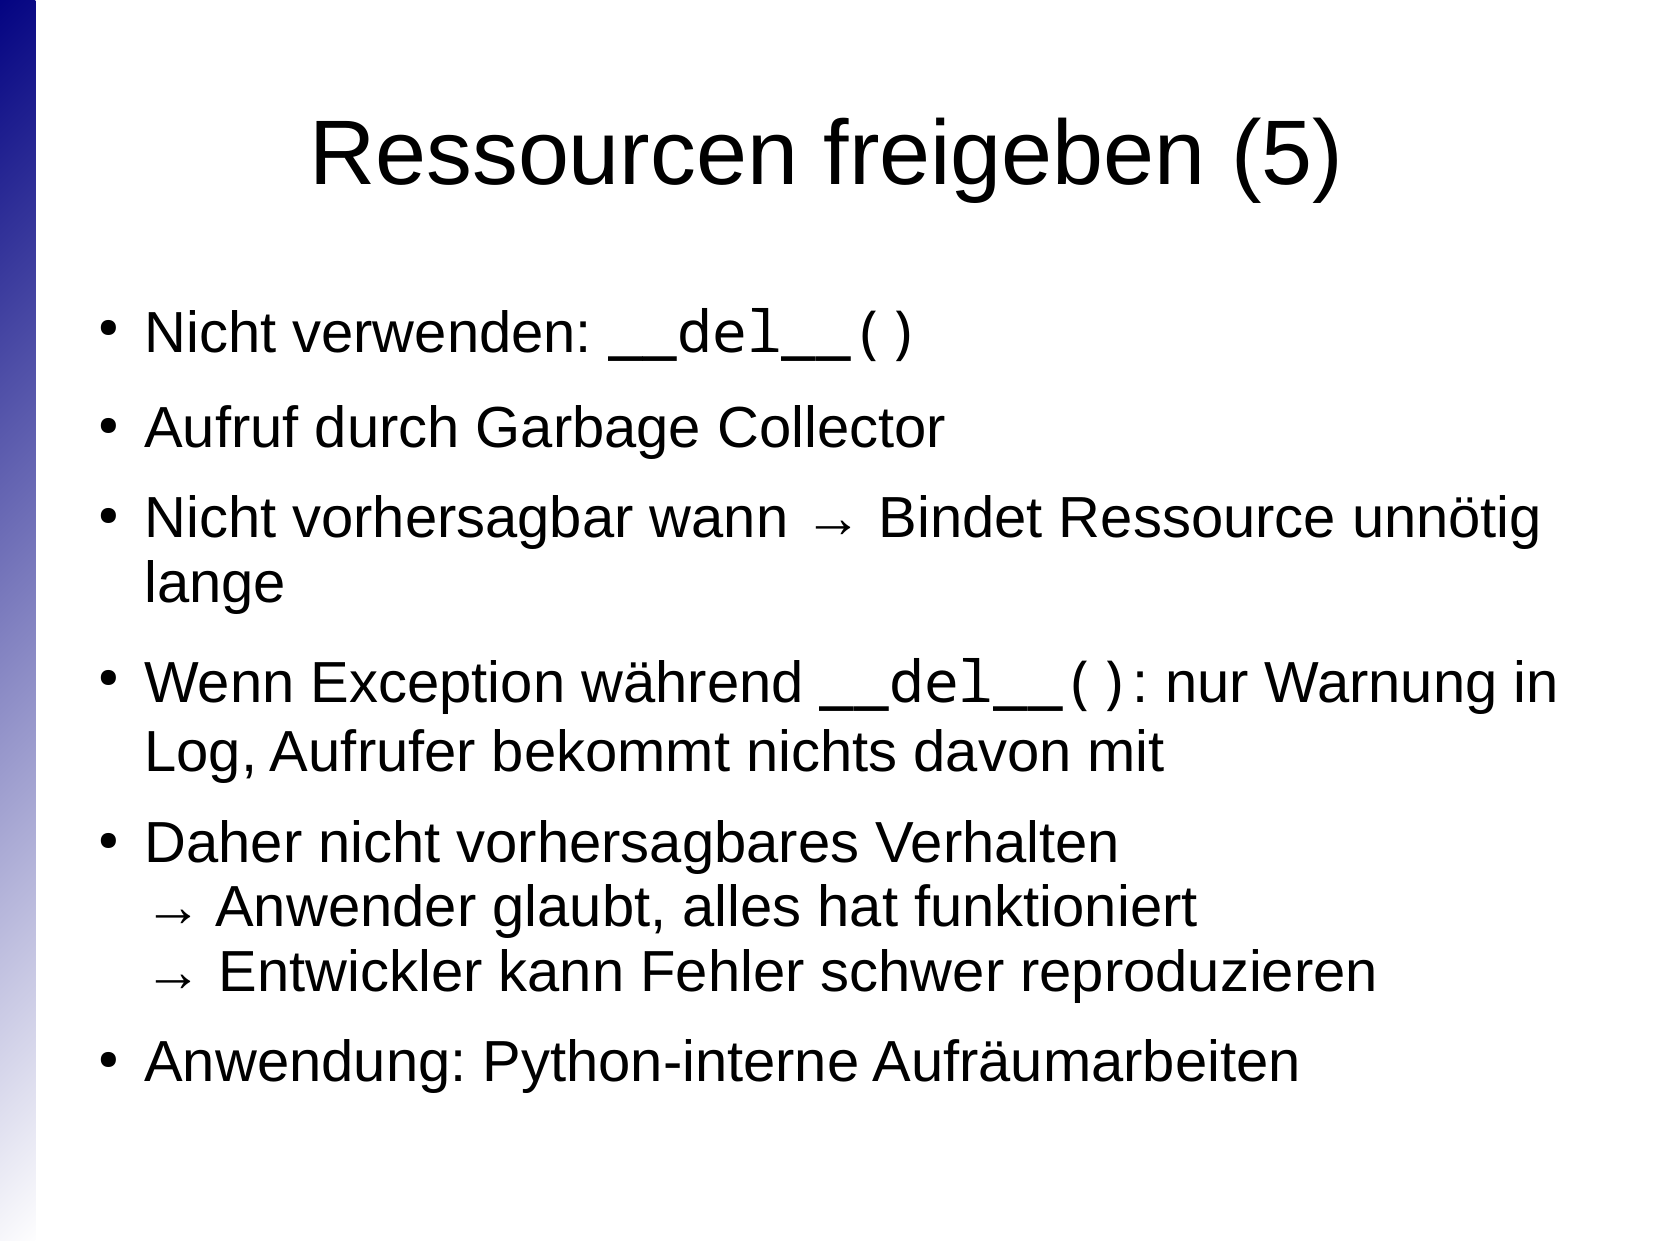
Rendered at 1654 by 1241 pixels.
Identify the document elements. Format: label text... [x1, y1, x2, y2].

list Nicht verwenden: __del__() Aufruf durch Garbage Collector Nicht vorhersagbar wann → Bindet Ressource unnötig lange Wenn Exception während __del__(): nur Warnung in Log, Aufrufer bekommt nichts davon mit Daher nicht vorhersagbares Verhalten → Anwender glaubt, alles hat funktioniert → Entwickler kann Fehler schwer reproduzieren Anwendung: Python-interne Aufräumarbeiten [82, 290, 1571, 1109]
title Ressourcen freigeben (5) [82, 49, 1571, 257]
